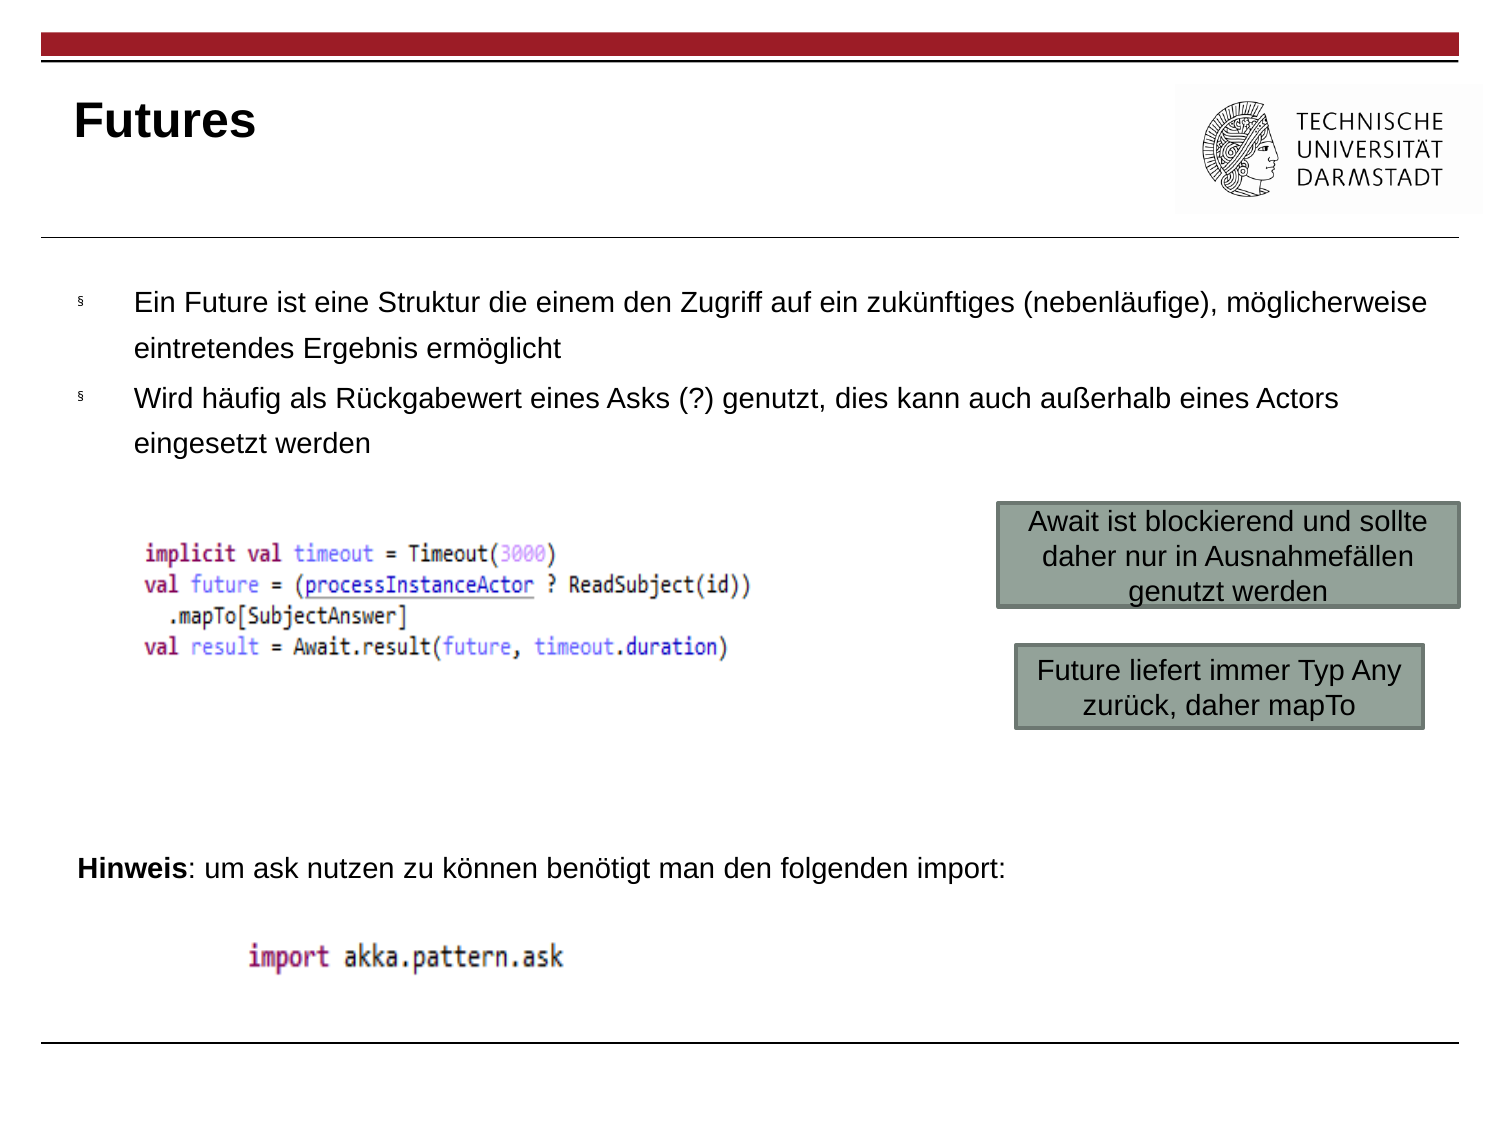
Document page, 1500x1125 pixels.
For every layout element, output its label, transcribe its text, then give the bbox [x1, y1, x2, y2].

list Ein Future ist eine Struktur die einem den Zugriff auf ein zukünftiges (nebenläufige), möglicherweise eintretendes Ergebnis ermöglicht Wird häufig als Rückgabewert eines Asks (?) genutzt, dies kann auch außerhalb eines Actors eingesetzt werden Hinweis: um ask nutzen zu können benötigt man den folgenden import: [62, 265, 1471, 1001]
text_box Future liefert immer Typ Any zurück, daher mapTo [1016, 645, 1423, 728]
picture [1175, 84, 1483, 214]
text_box Await ist blockierend und sollte daher nur in Ausnahmefällen genutzt werden [998, 503, 1459, 607]
picture [209, 915, 650, 1004]
title Futures [58, 80, 1149, 218]
picture [127, 531, 798, 680]
